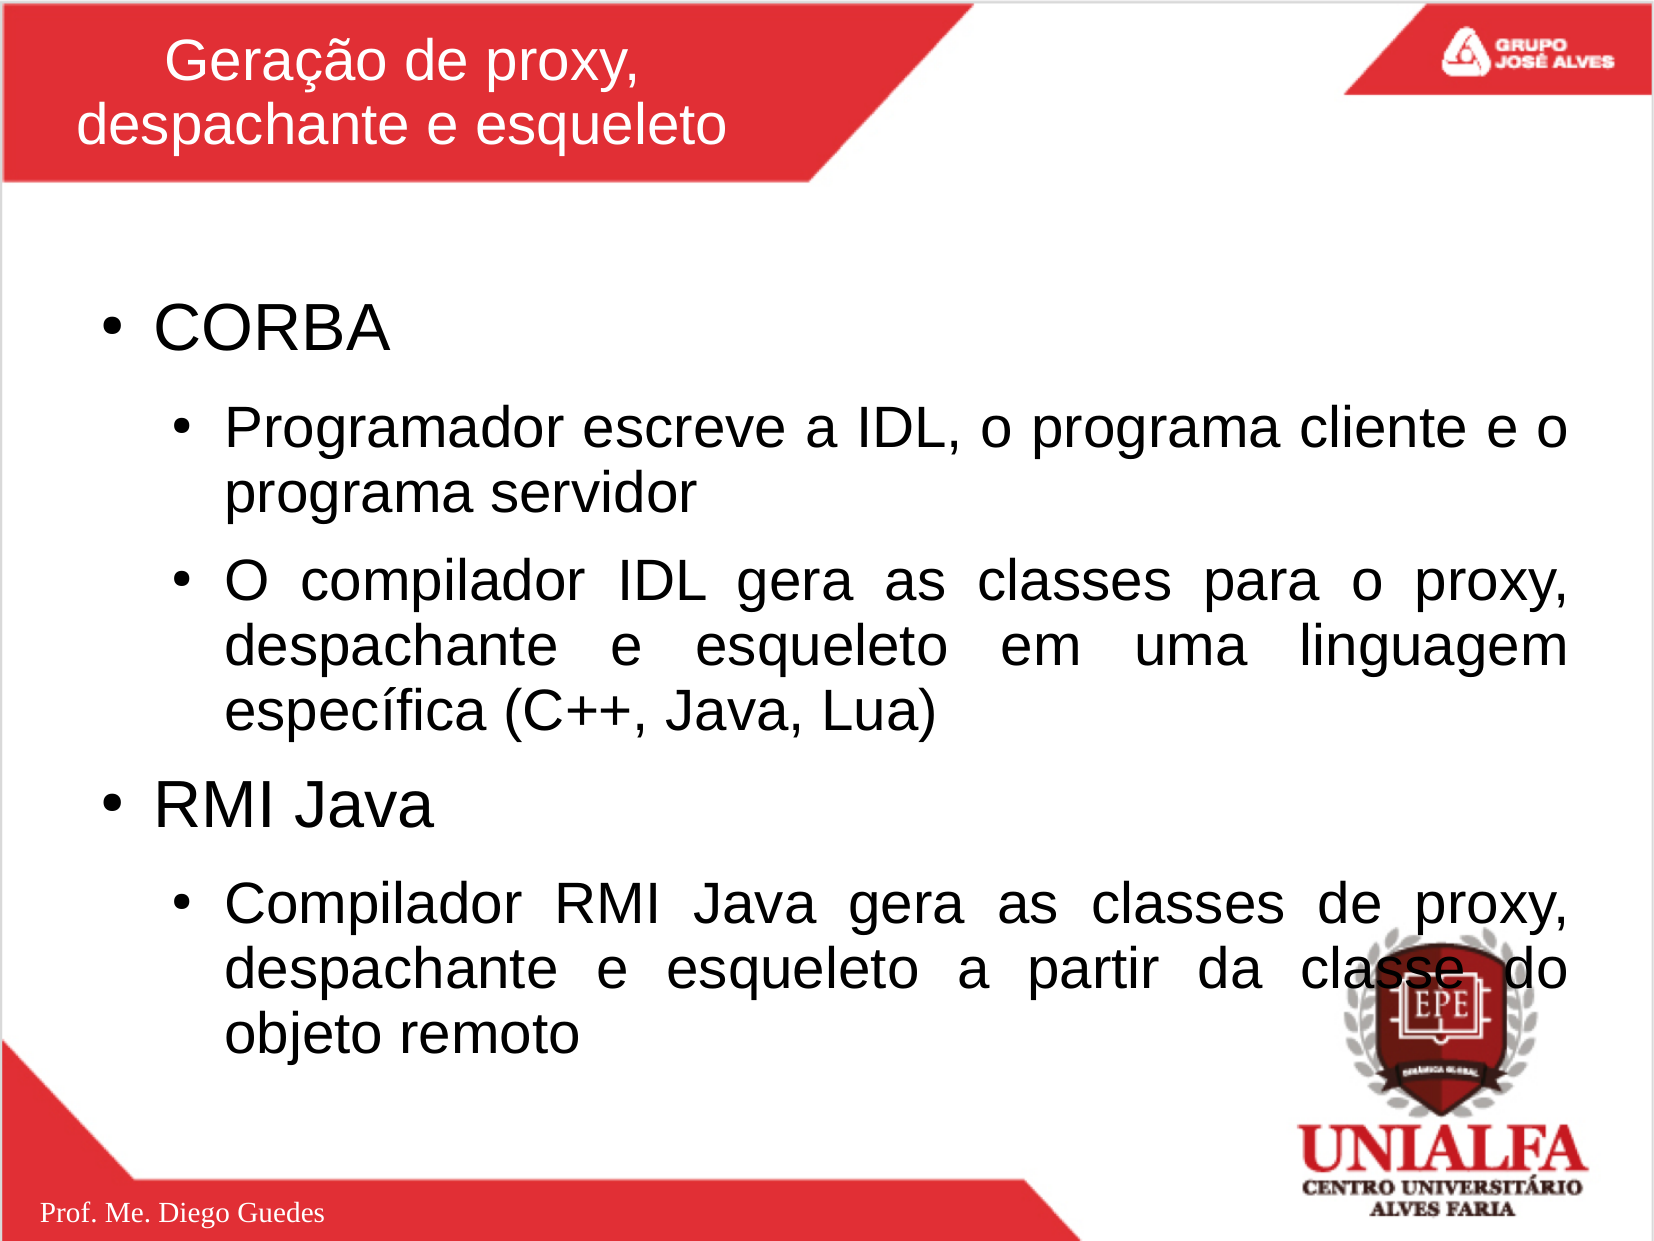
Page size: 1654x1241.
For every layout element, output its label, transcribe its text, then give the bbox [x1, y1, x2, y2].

title Geração de proxy, despachante e esqueleto [6, 11, 799, 174]
picture [0, 0, 1654, 1241]
list CORBA Programador escreve a IDL, o programa cliente e o programa servidor O compilador IDL gera as classes para o proxy, despachante e esqueleto em uma linguagem específica (C++, Java, Lua) RMI Java Compilador RMI Java gera as classes de proxy, despachante e esqueleto a partir da classe do objeto remoto [82, 290, 1571, 1066]
